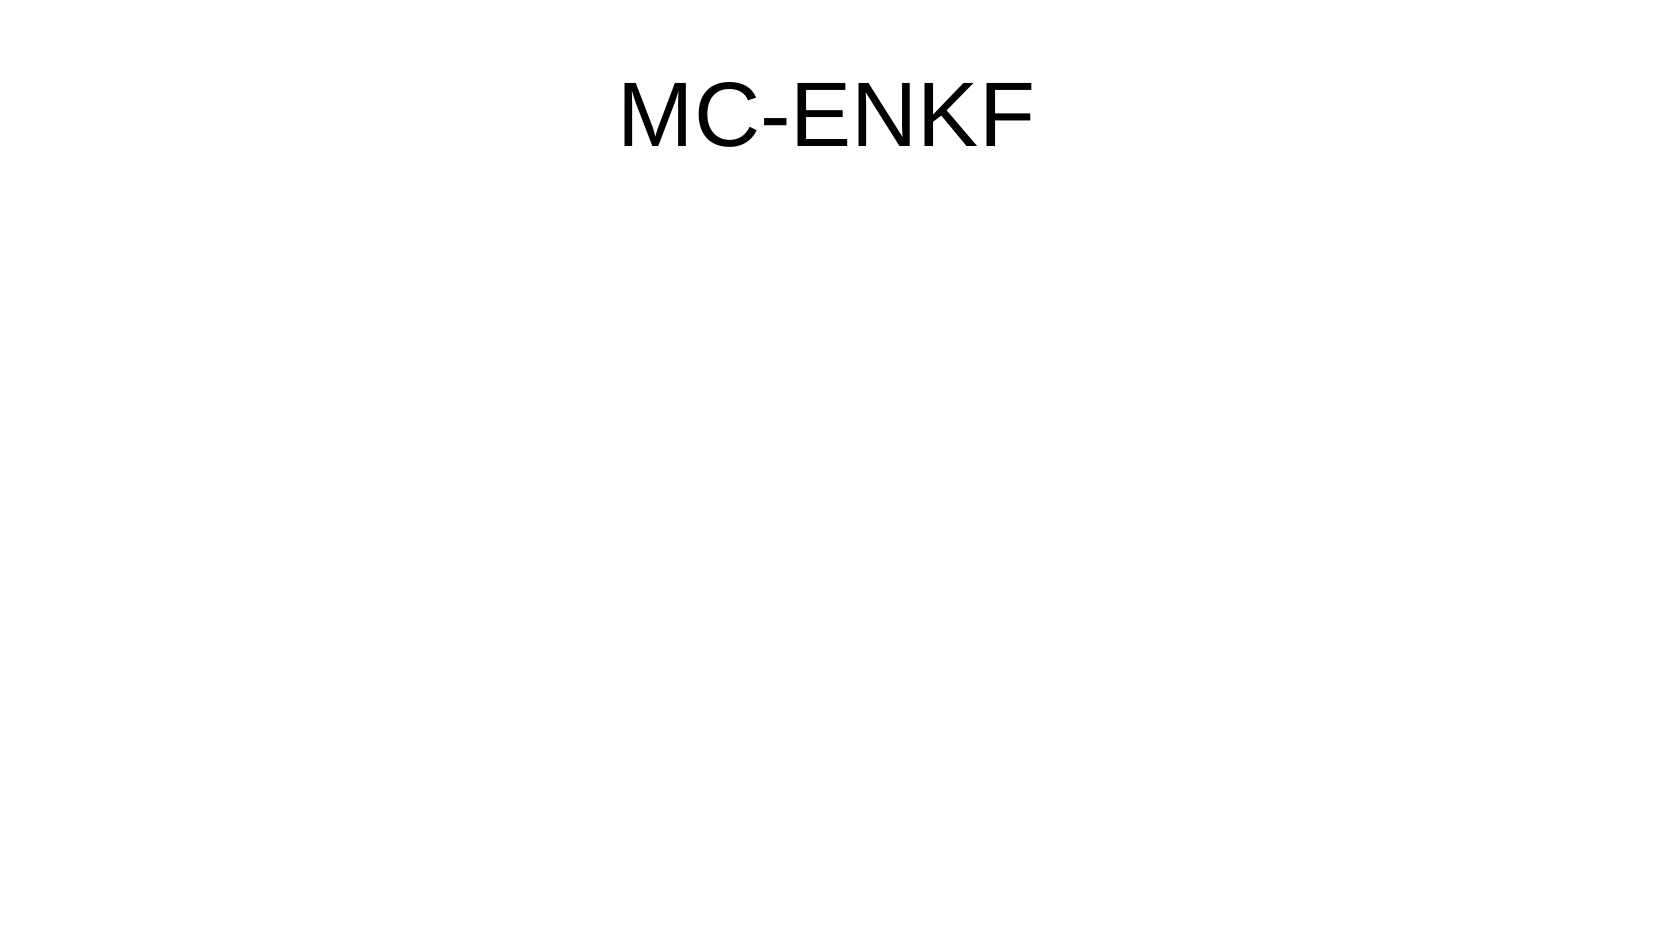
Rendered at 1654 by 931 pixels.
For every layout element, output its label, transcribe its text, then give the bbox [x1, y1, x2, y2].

title MC-ENKF [82, 37, 1571, 193]
